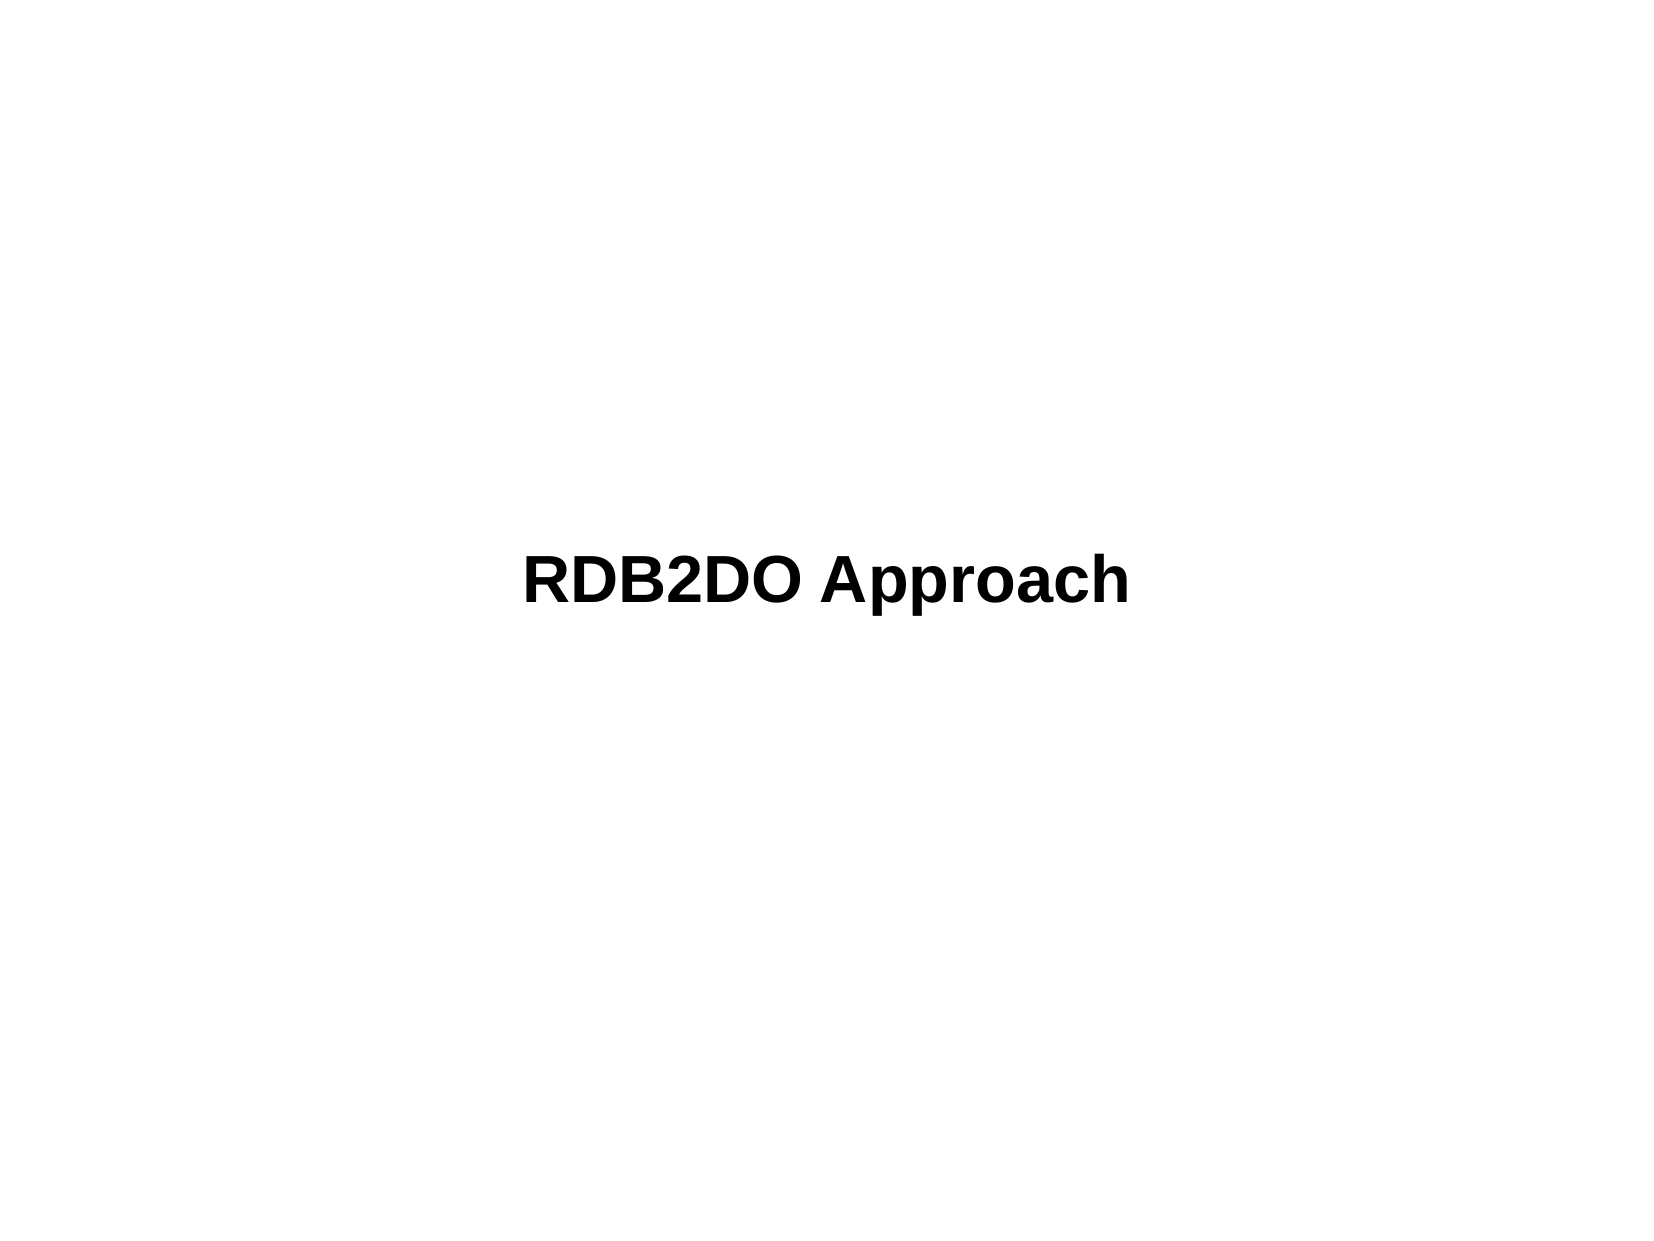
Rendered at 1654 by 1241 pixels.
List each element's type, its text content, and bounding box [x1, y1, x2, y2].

subtitle RDB2DO Approach [82, 56, 1571, 1102]
